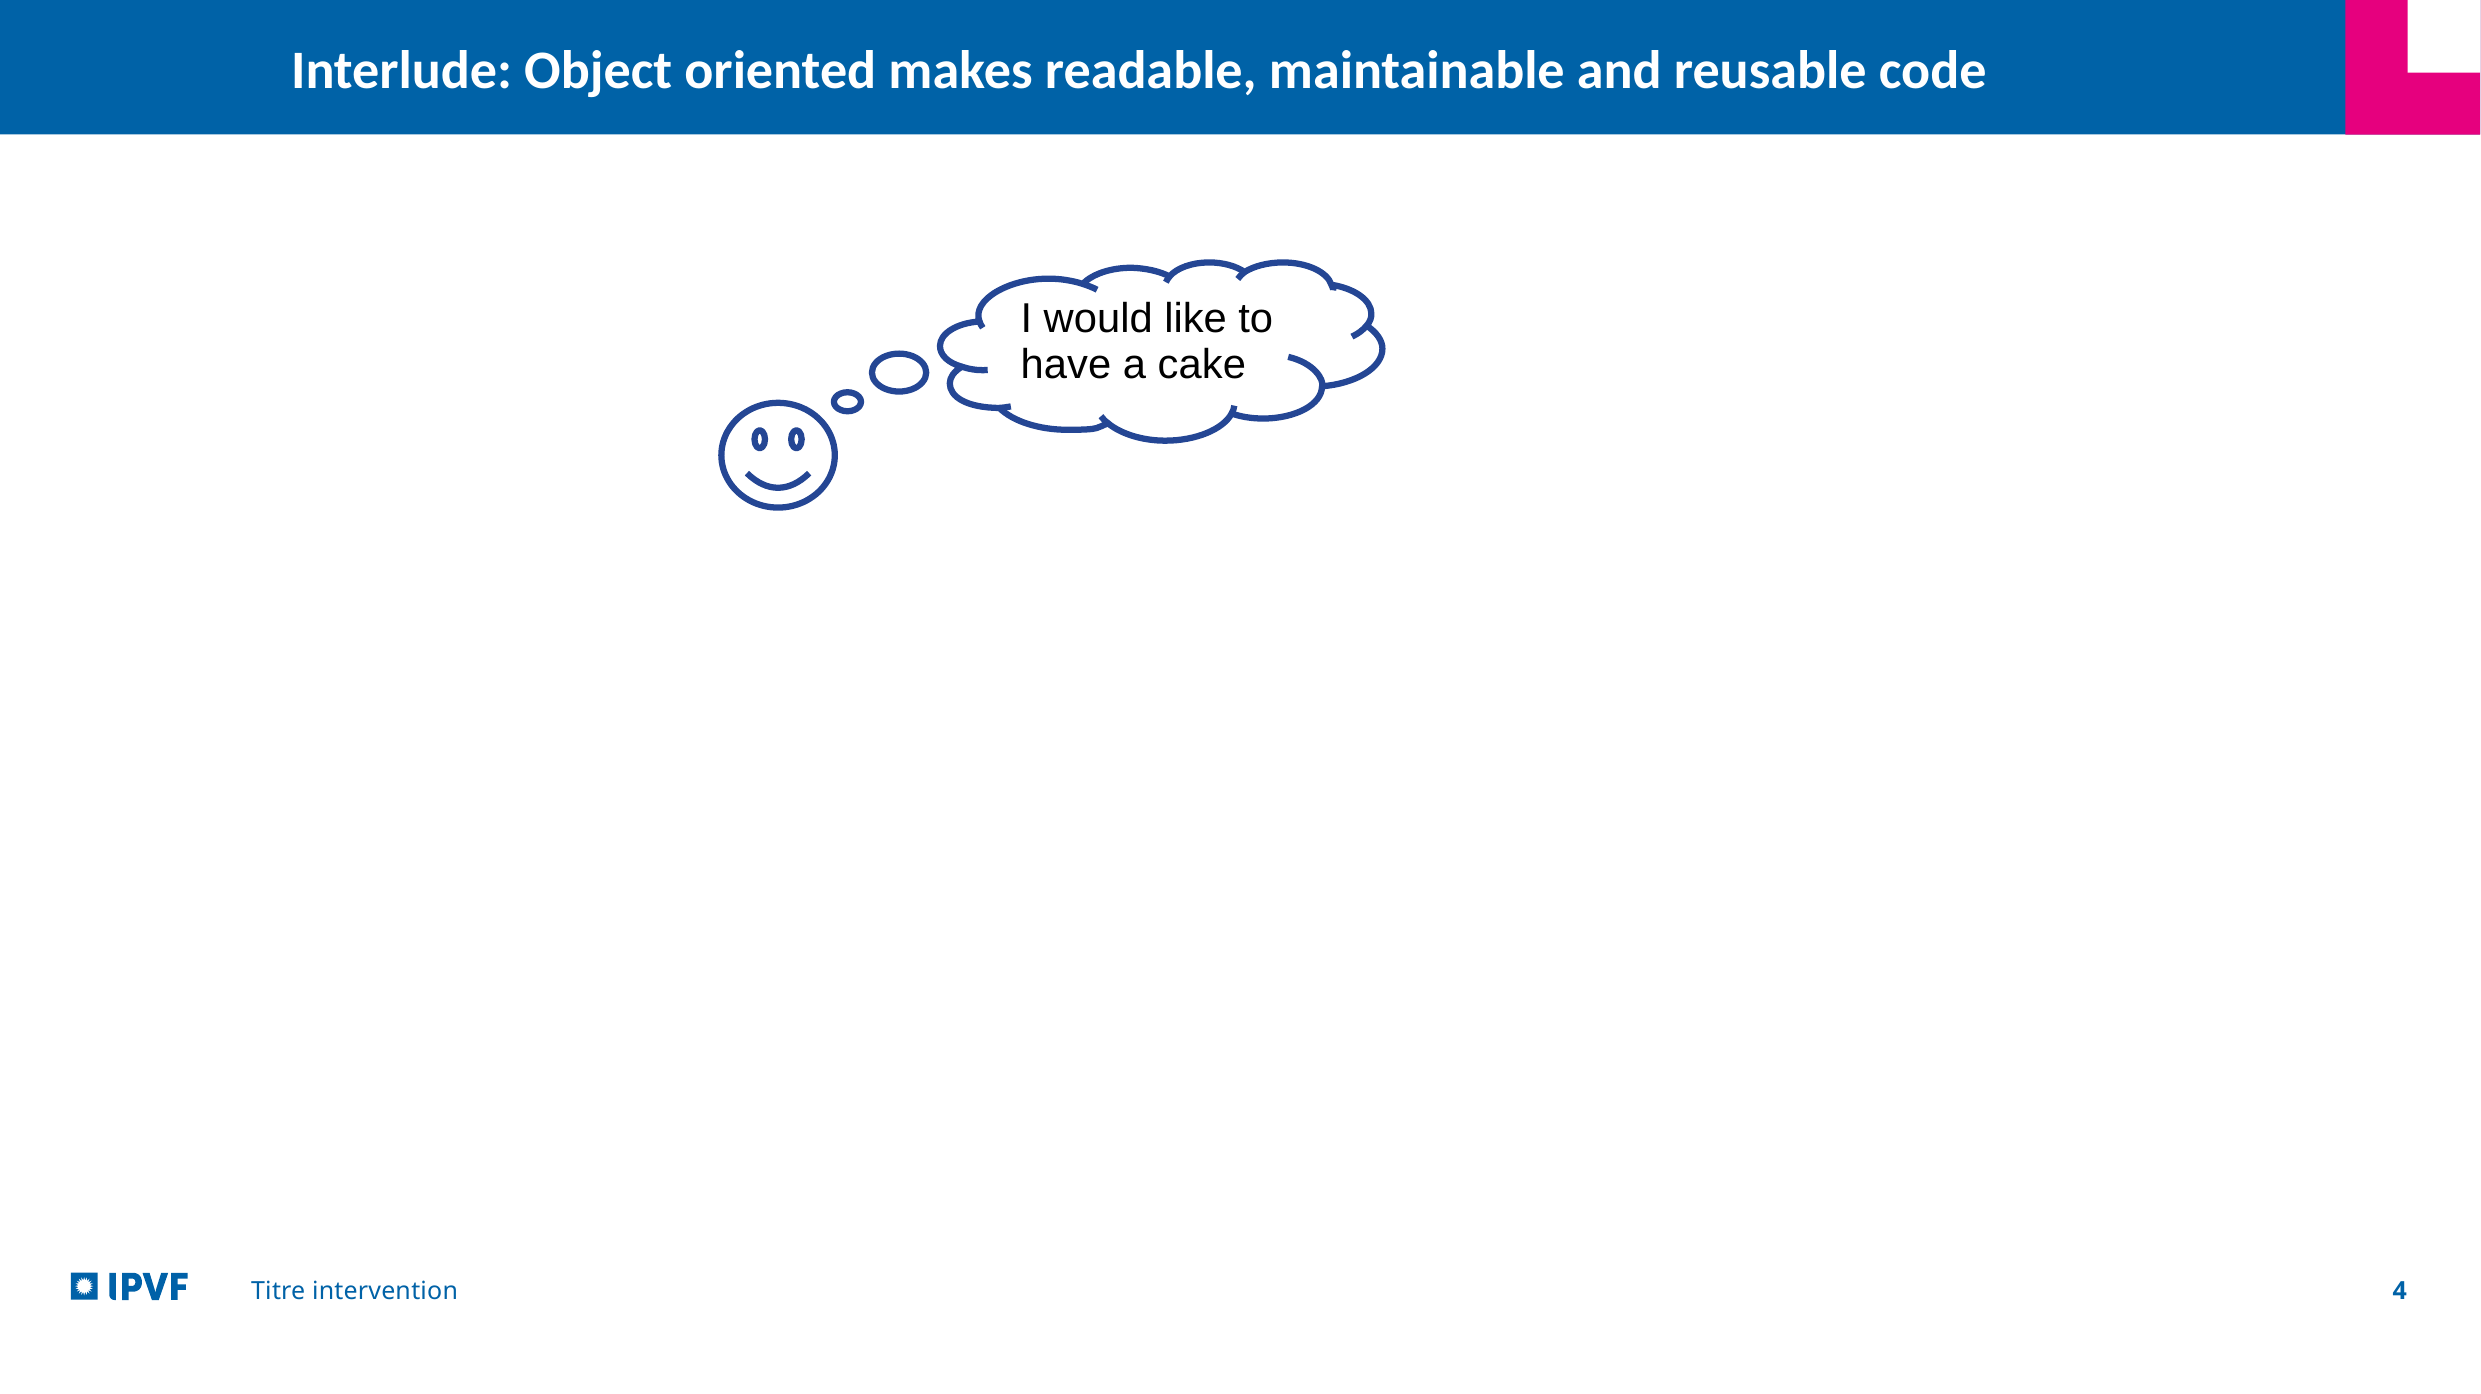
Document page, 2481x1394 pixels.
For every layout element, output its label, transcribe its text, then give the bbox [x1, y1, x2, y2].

text_box I would like to have a cake [1005, 287, 1343, 492]
list Interlude: Object oriented makes readable, maintainable and reusable code [0, 26, 2288, 112]
